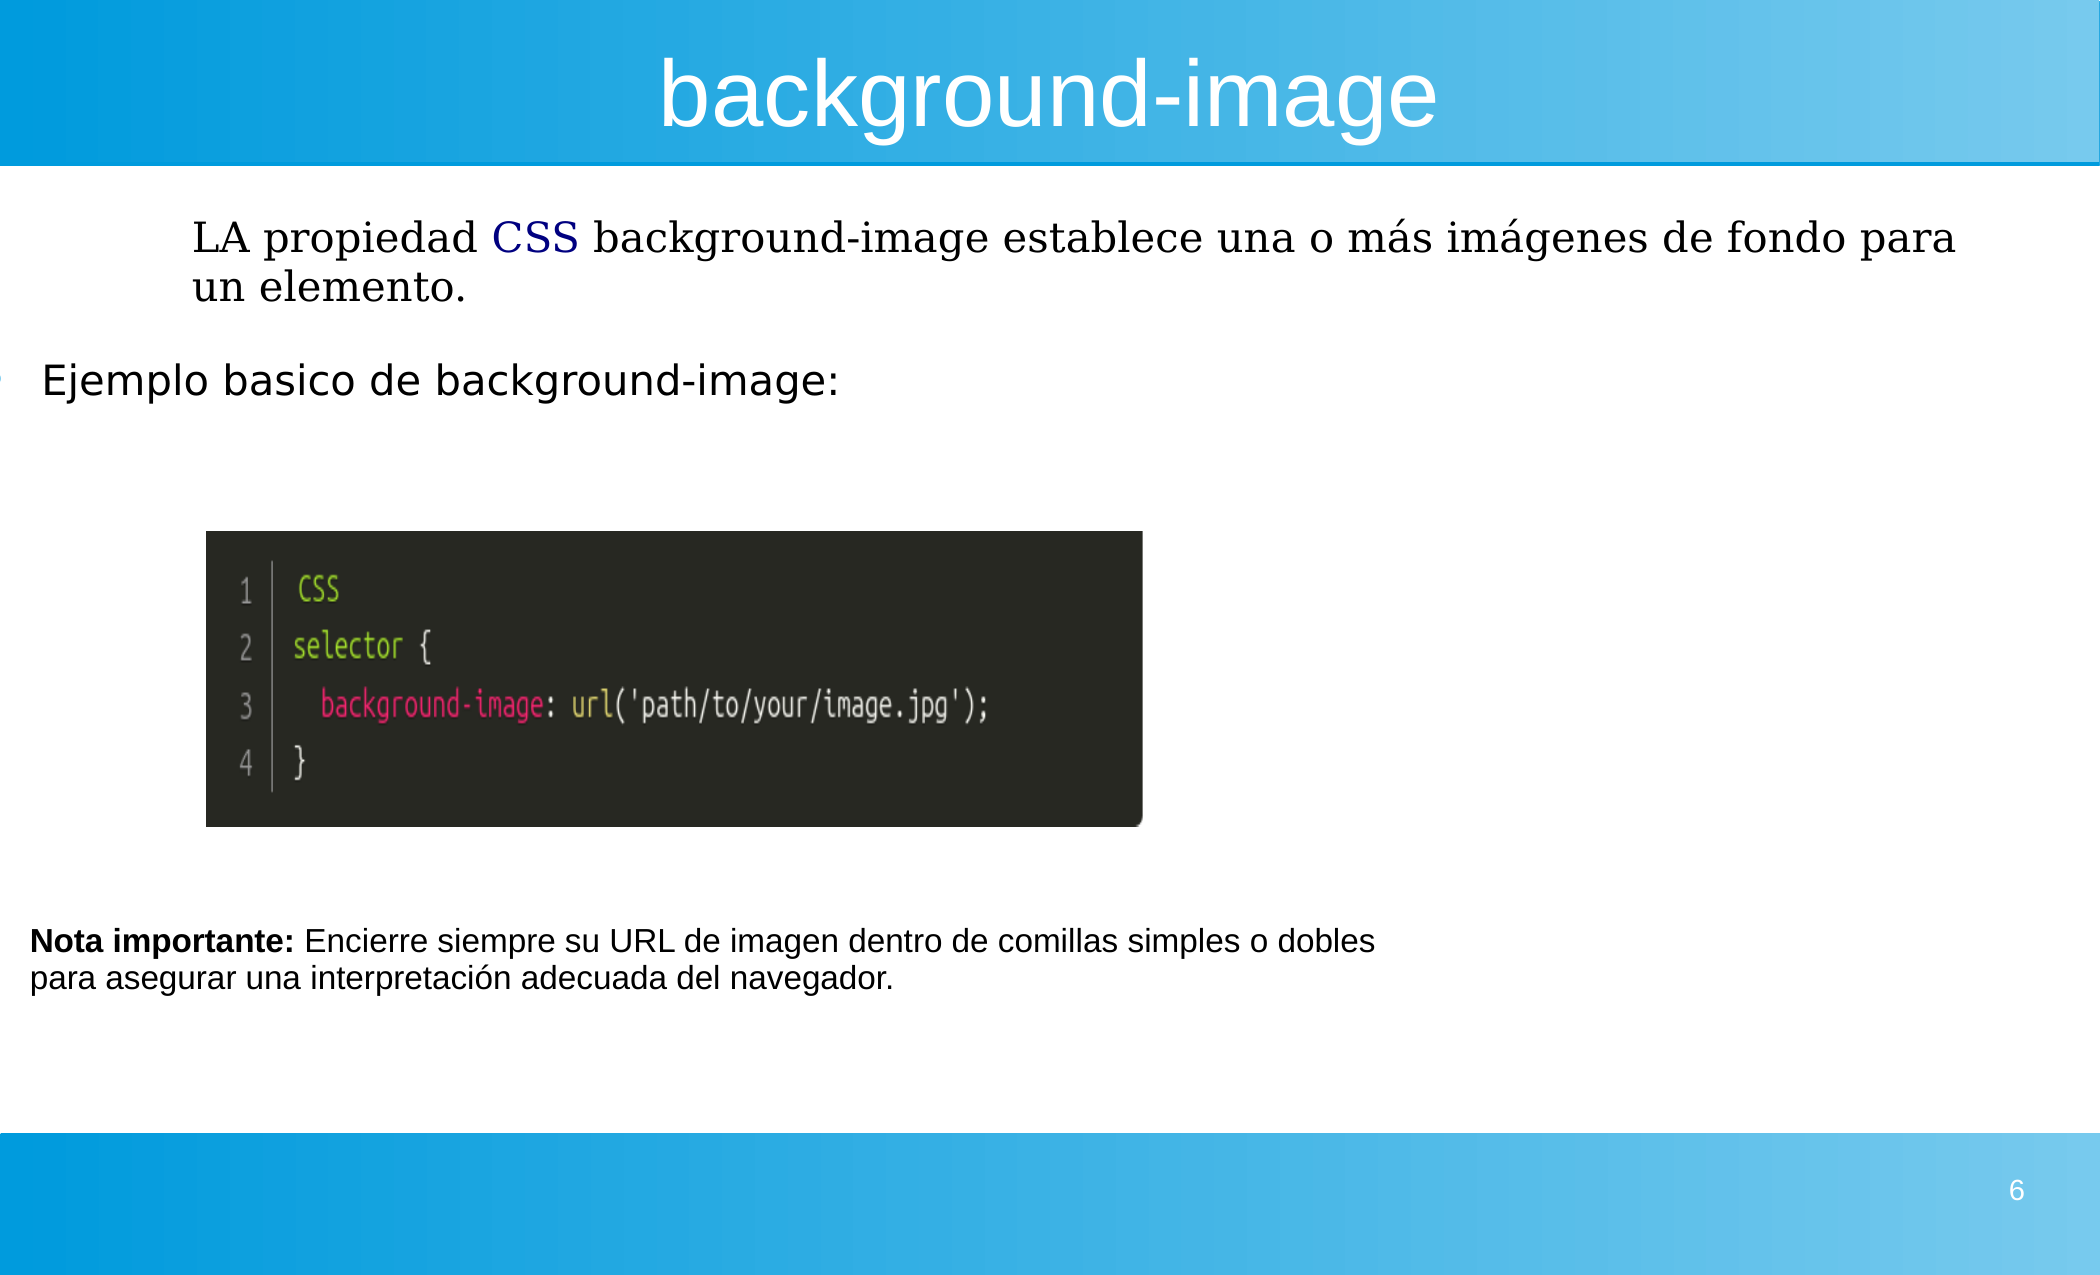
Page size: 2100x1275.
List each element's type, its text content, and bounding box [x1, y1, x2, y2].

picture [206, 531, 1152, 827]
title background-image [74, 40, 2025, 148]
text_box LA propiedad CSS background-image establece una o más imágenes de fondo para un elemento. [177, 206, 1979, 285]
text_box Nota importante: Encierre siempre su URL de imagen dentro de comillas simples o dobles para asegurar una interpretación adecuada del navegador. [14, 915, 1418, 1002]
list Ejemplo basico de background-image: [0, 356, 1329, 502]
